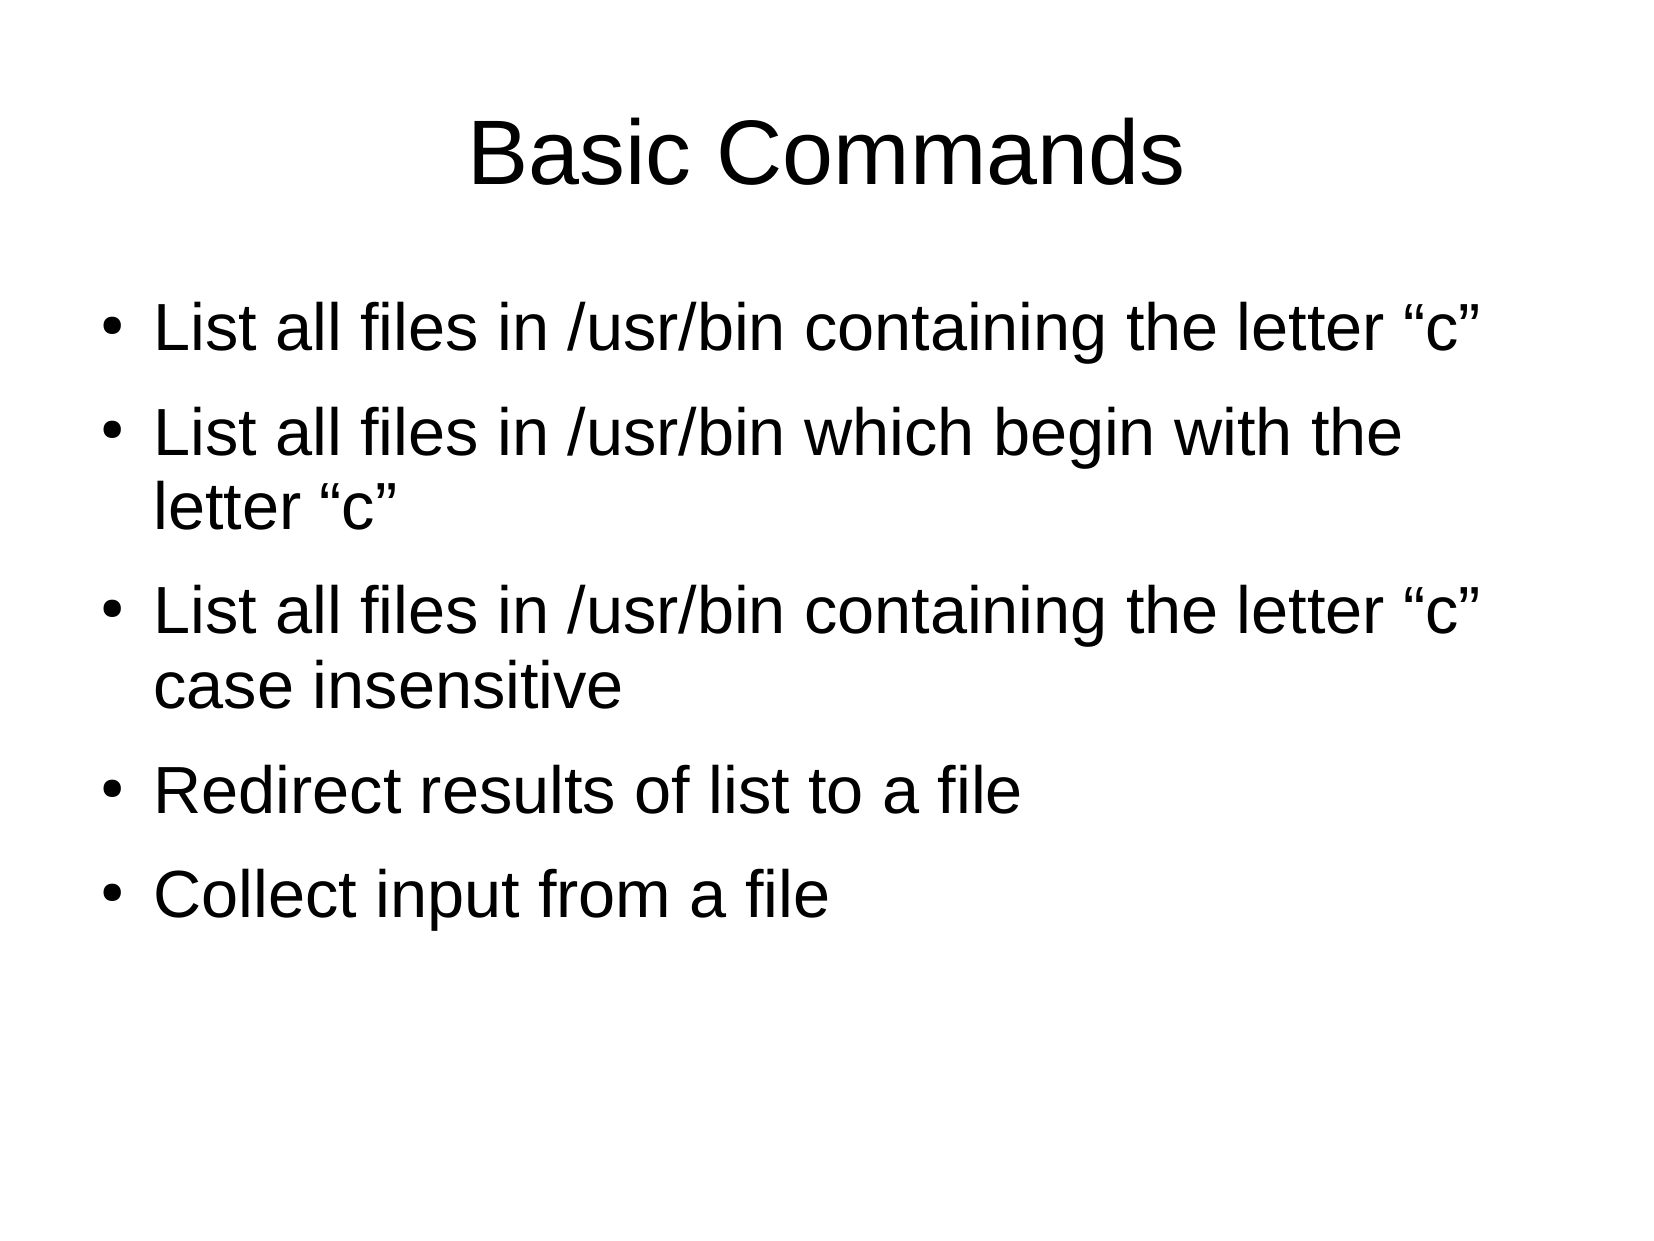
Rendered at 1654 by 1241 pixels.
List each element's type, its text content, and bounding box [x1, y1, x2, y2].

list List all files in /usr/bin containing the letter “c” List all files in /usr/bin which begin with the letter “c” List all files in /usr/bin containing the letter “c” case insensitive Redirect results of list to a file Collect input from a file [82, 290, 1571, 1010]
title Basic Commands [82, 49, 1571, 257]
